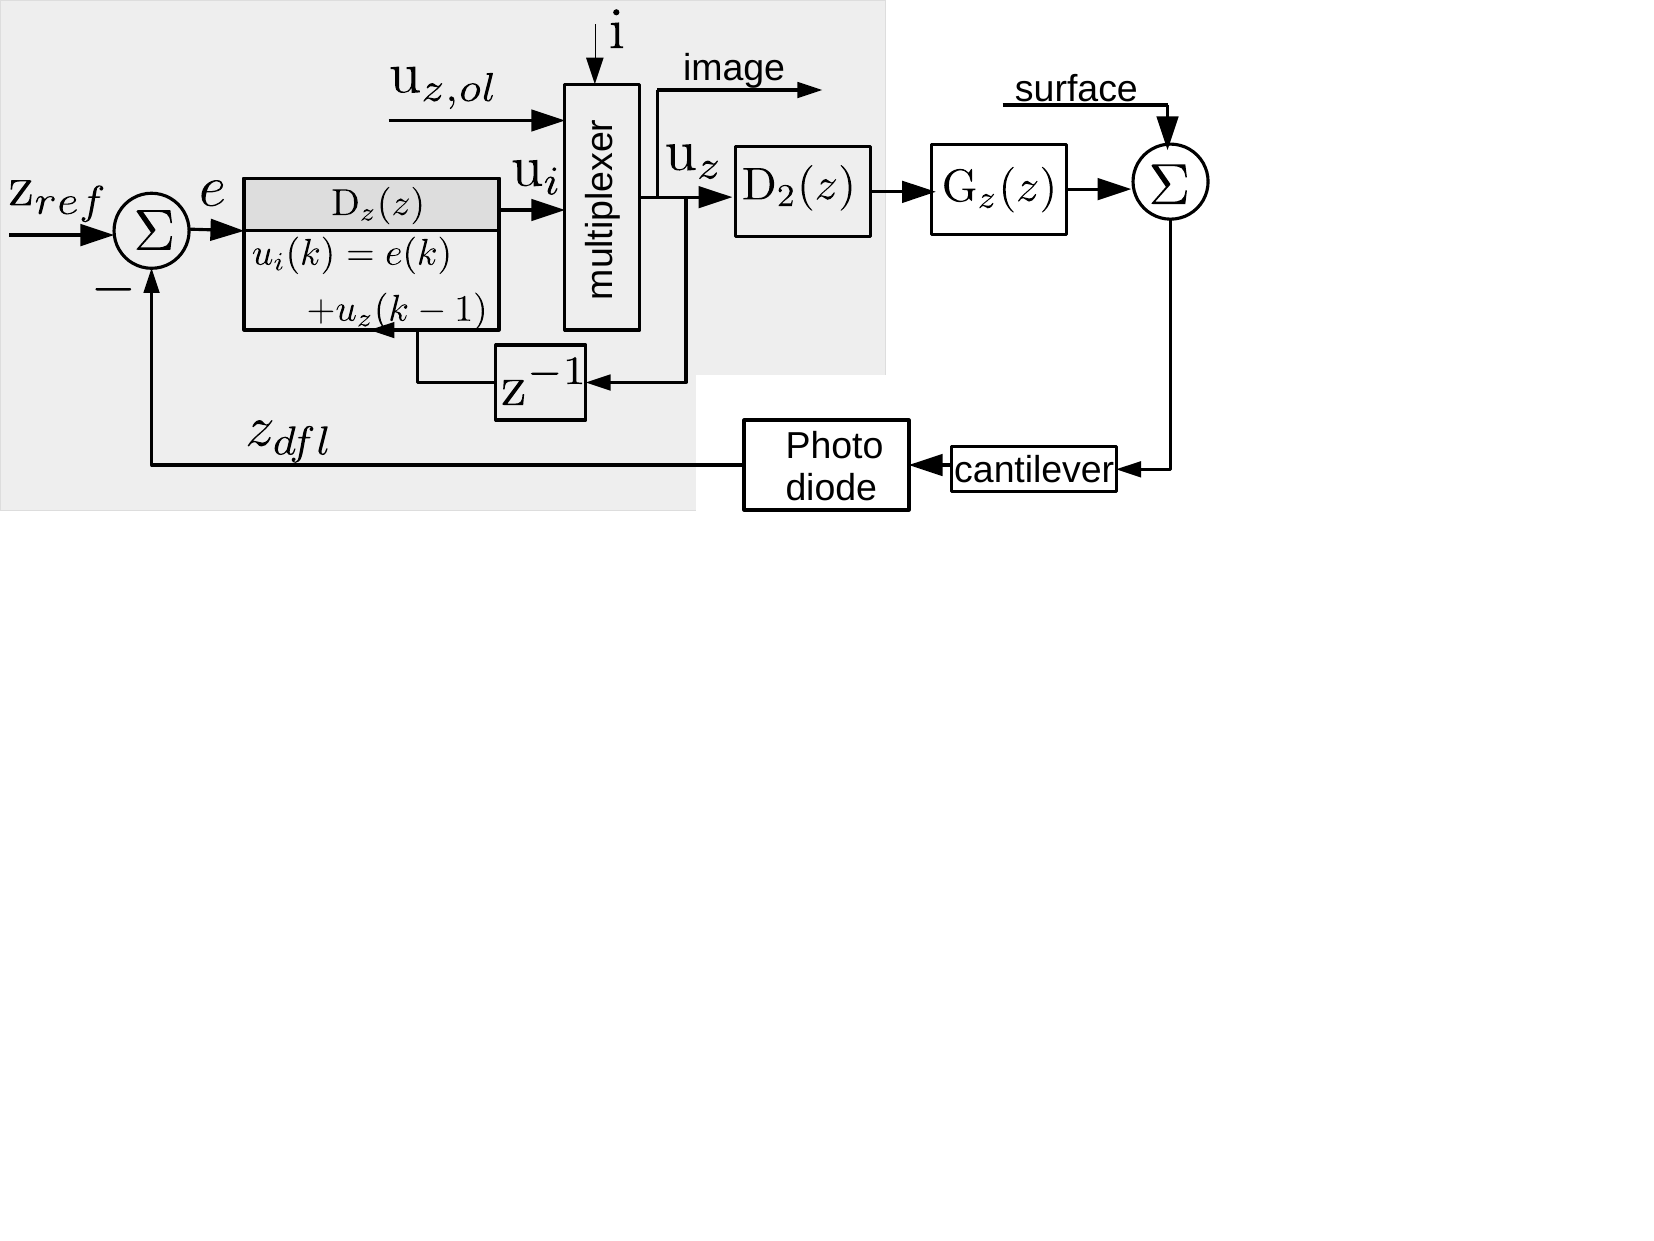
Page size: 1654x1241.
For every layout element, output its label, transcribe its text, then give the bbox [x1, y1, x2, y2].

text_box [931, 144, 1067, 235]
text_box [0, 0, 892, 511]
text_box multiplexer [570, 104, 628, 316]
text_box surface [1000, 60, 1153, 117]
text_box [1133, 144, 1209, 220]
text_box cantilever [939, 440, 1145, 498]
text_box [899, 420, 909, 511]
text_box Photo diode [770, 417, 899, 516]
text_box image [668, 39, 826, 96]
